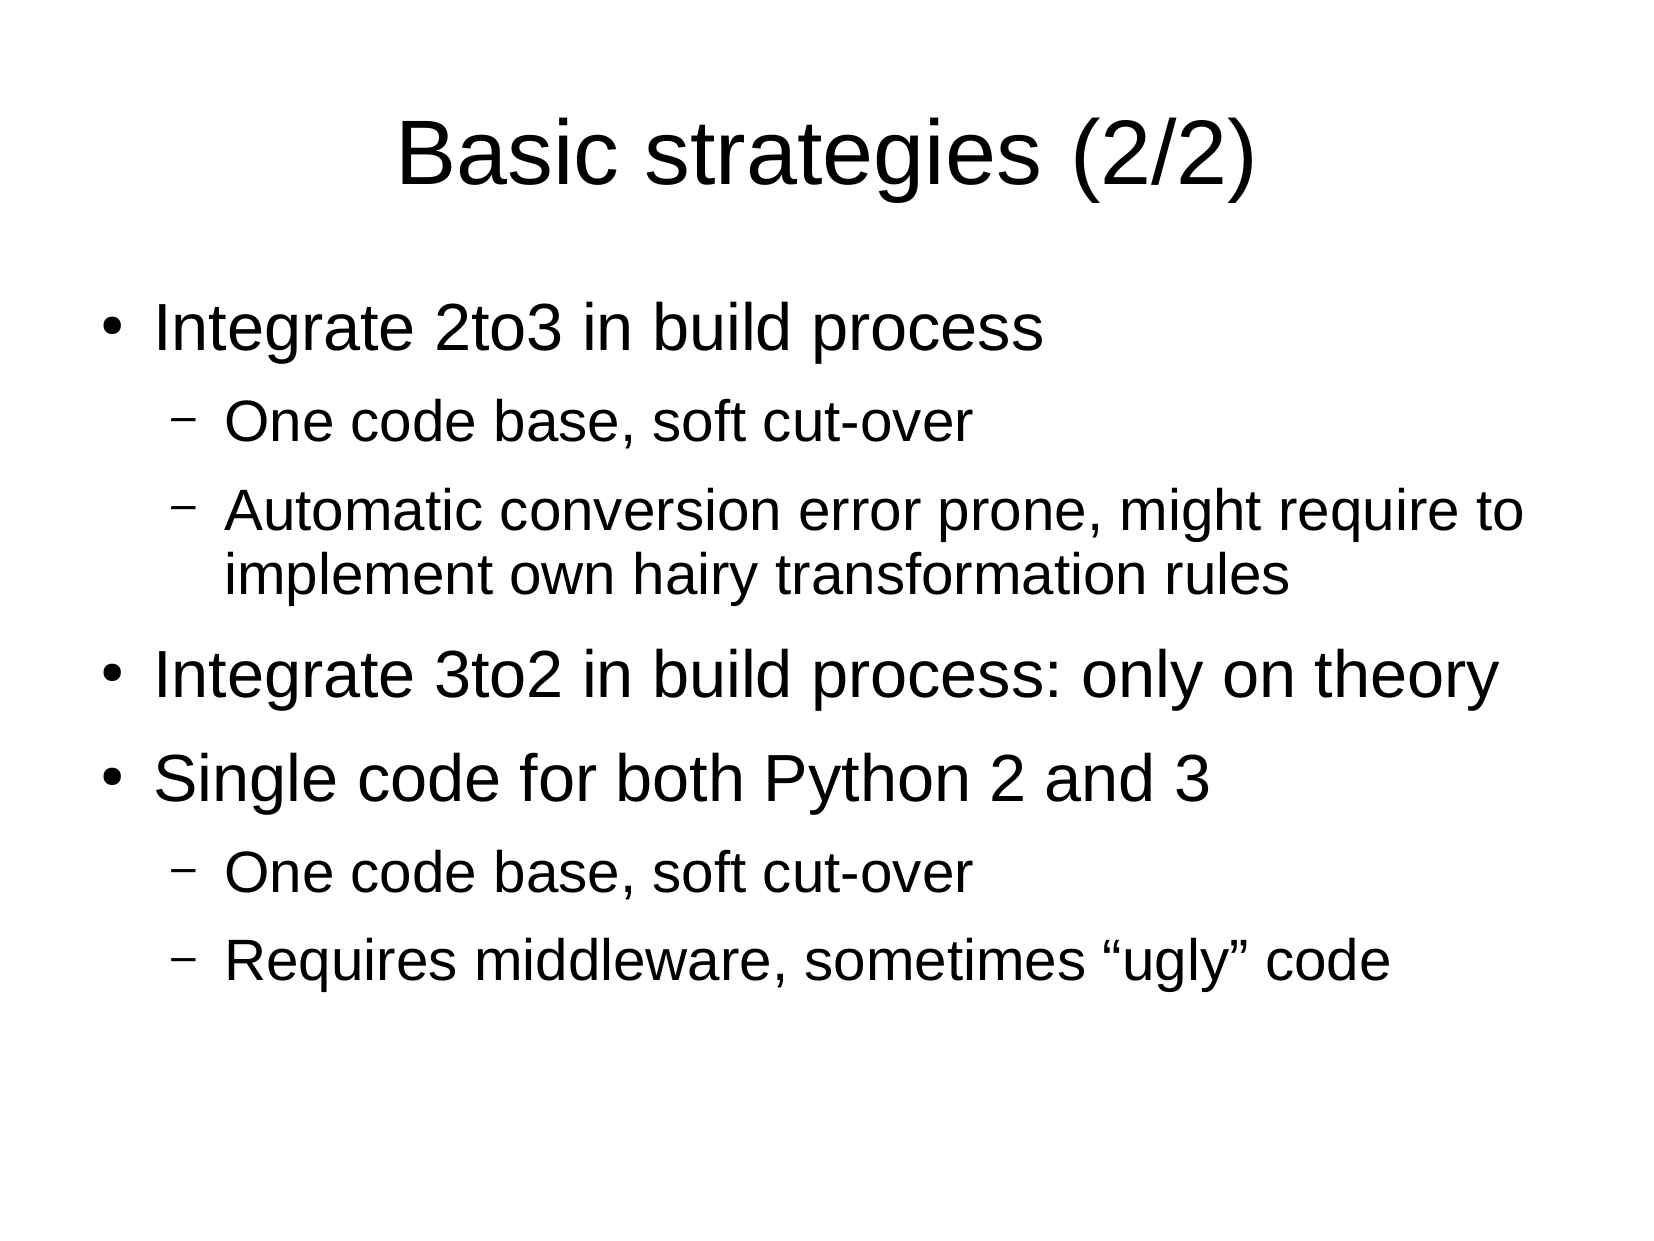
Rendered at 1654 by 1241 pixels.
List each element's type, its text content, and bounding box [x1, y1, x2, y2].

list Integrate 2to3 in build process One code base, soft cut-over Automatic conversion error prone, might require to implement own hairy transformation rules Integrate 3to2 in build process: only on theory Single code for both Python 2 and 3 One code base, soft cut-over Requires middleware, sometimes “ugly” code [82, 290, 1571, 1010]
title Basic strategies (2/2) [82, 49, 1571, 257]
